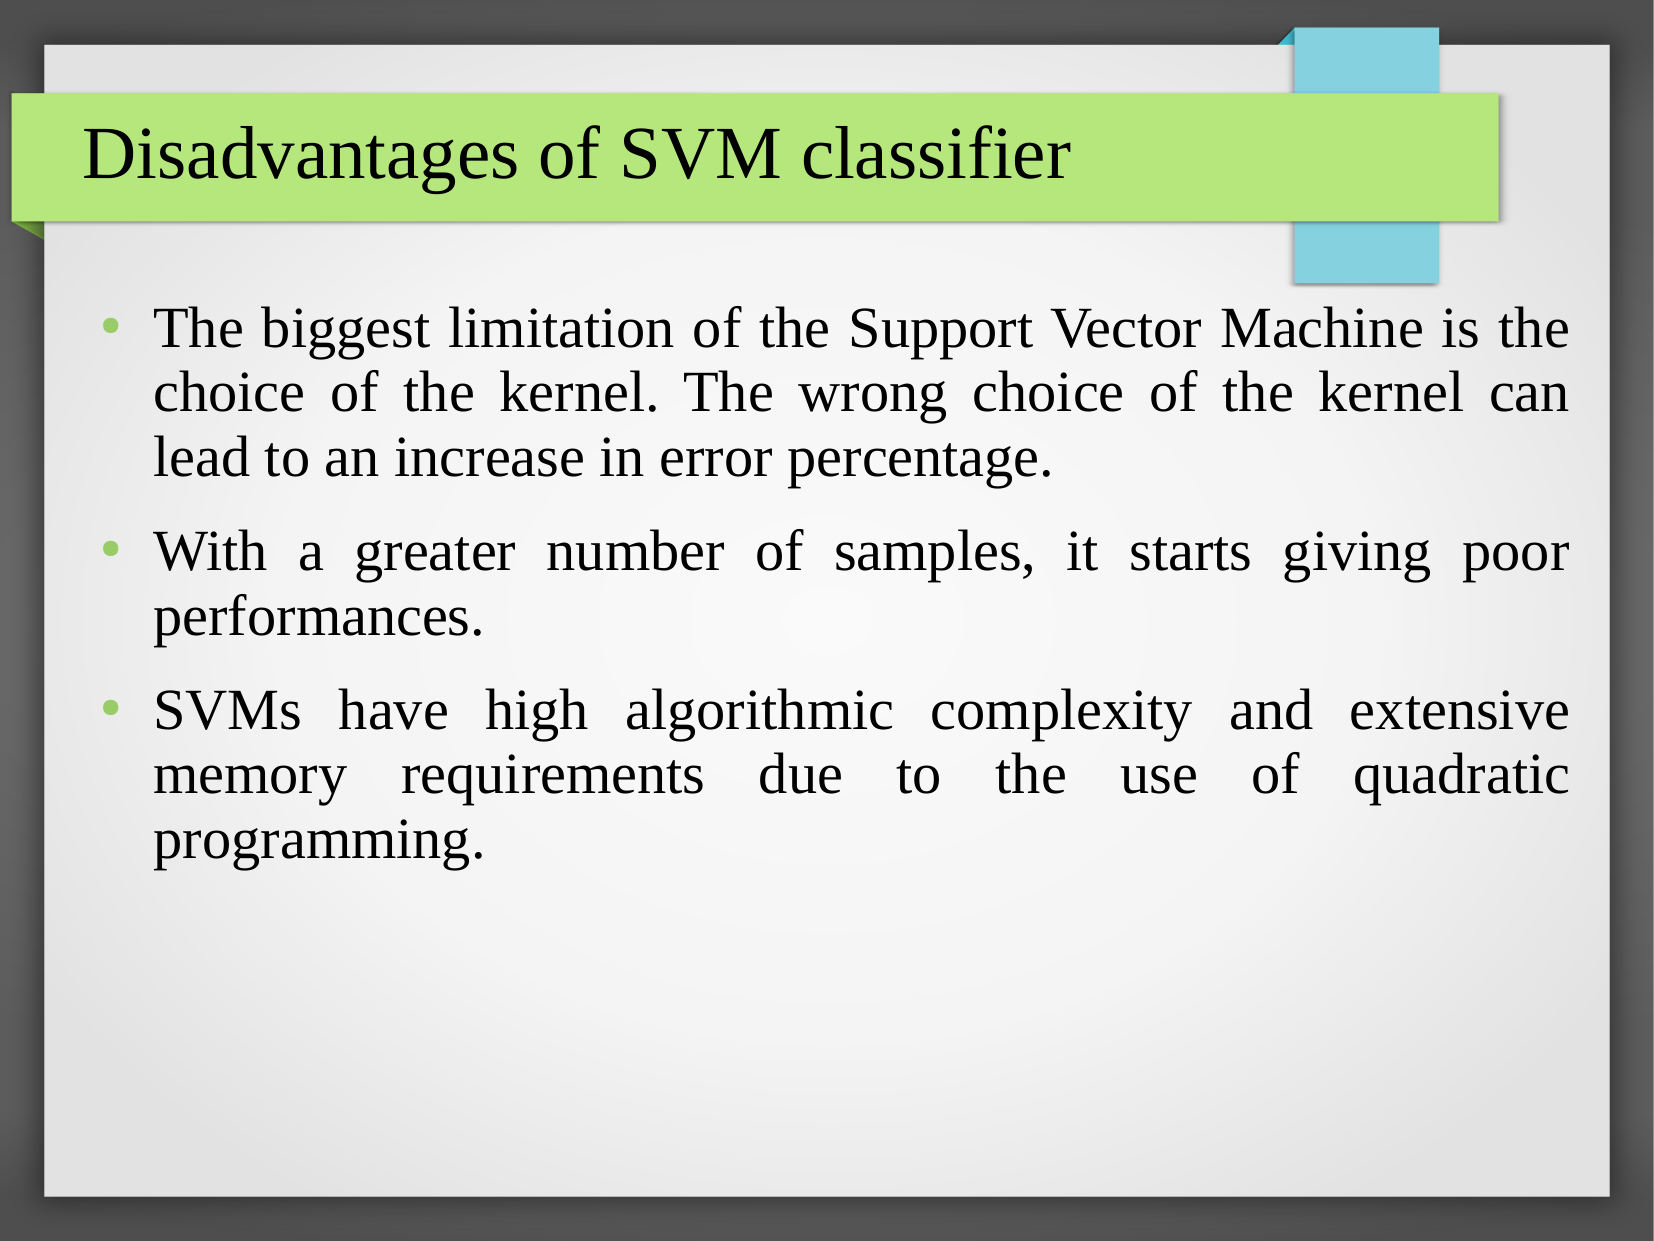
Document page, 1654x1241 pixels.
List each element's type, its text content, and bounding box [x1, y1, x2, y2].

list The biggest limitation of the Support Vector Machine is the choice of the kernel. The wrong choice of the kernel can lead to an increase in error percentage. With a greater number of samples, it starts giving poor performances. SVMs have high algorithmic complexity and extensive memory requirements due to the use of quadratic programming. [82, 295, 1571, 1015]
picture [0, 0, 1654, 1241]
title Disadvantages of SVM classifier [82, 94, 1264, 213]
